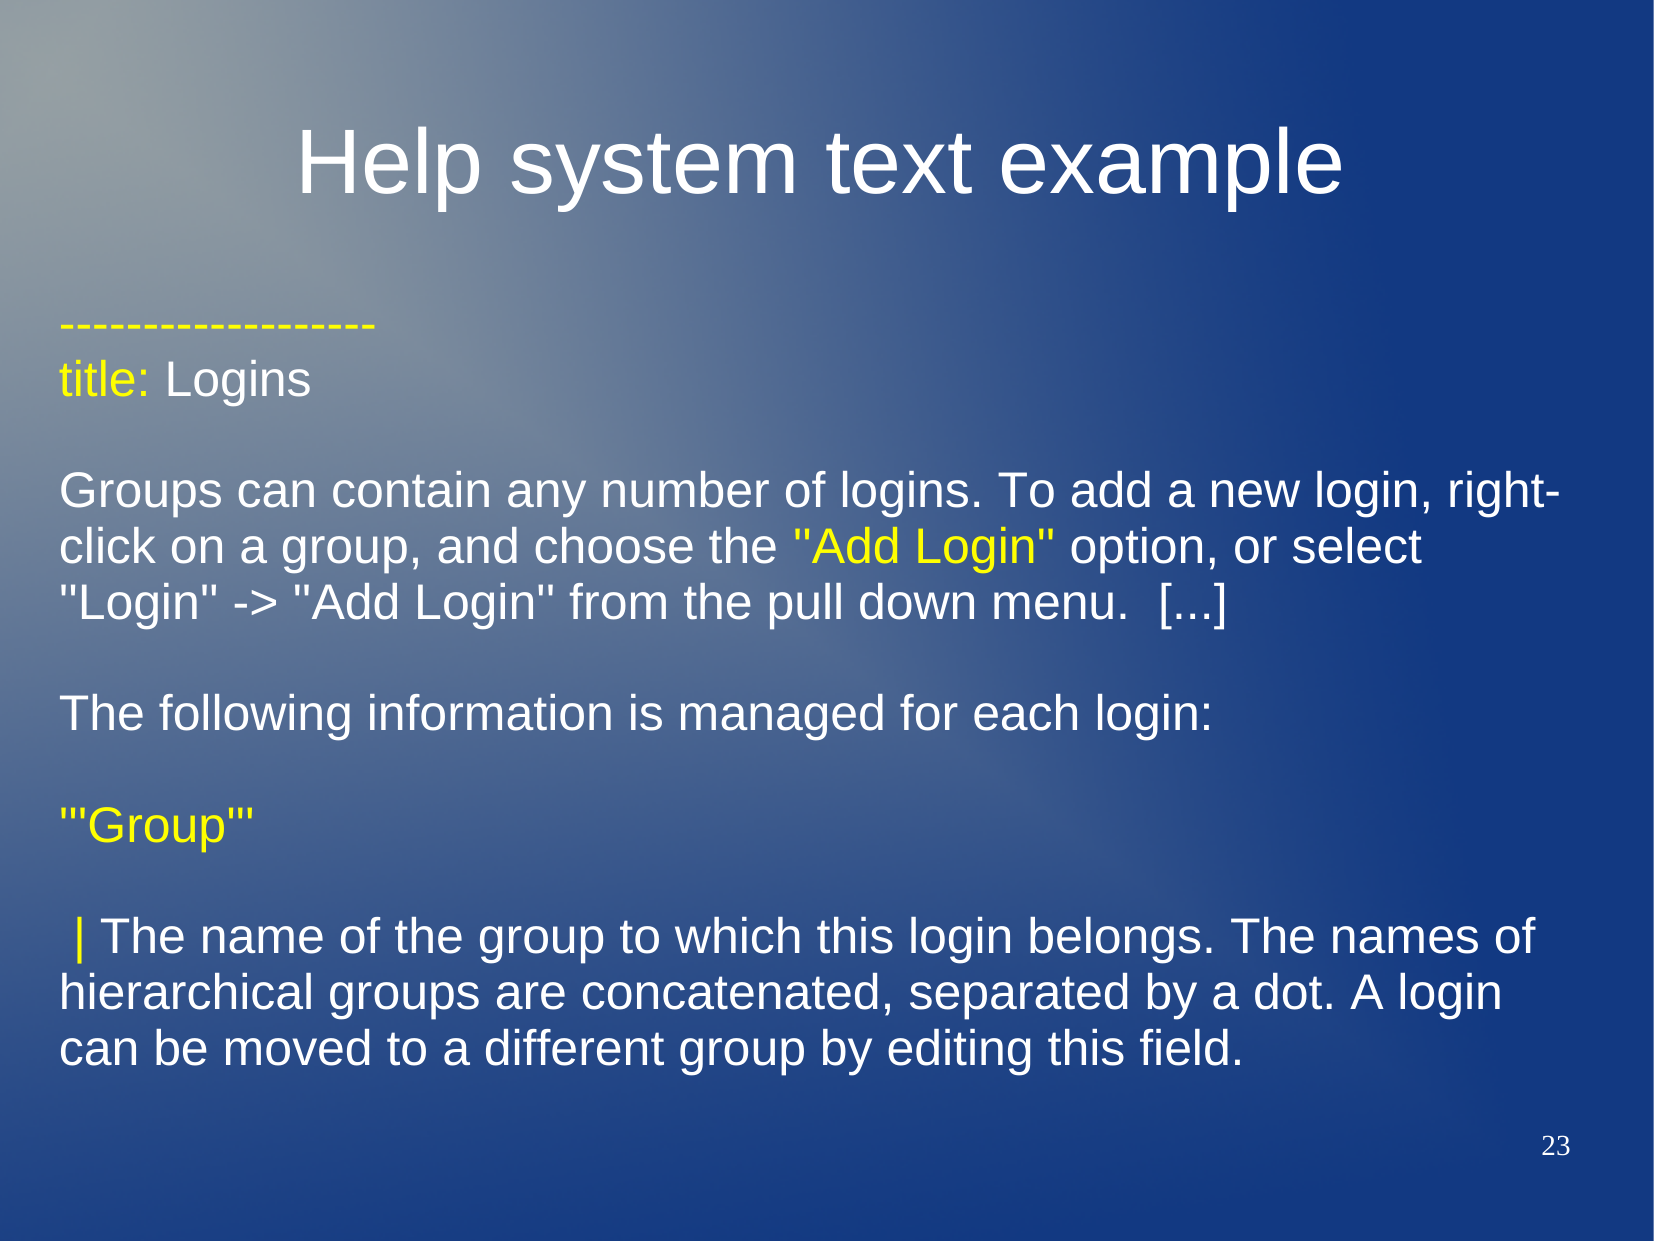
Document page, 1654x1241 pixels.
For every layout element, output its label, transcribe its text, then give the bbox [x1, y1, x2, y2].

picture [0, 0, 1654, 1241]
title Help system text example [76, 58, 1565, 266]
text_box ------------------- title: Logins Groups can contain any number of logins. To add a new login, right-click on a group, and choose the ''Add Login'' option, or select ''Login'' -> ''Add Login'' from the pull down menu. [...] The following information is managed for each login: '''Group''' | The name of the group to which this login belongs. The names of hierarchical groups are concatenated, separated by a dot. A login can be moved to a different group by editing this field. [59, 295, 1565, 1076]
